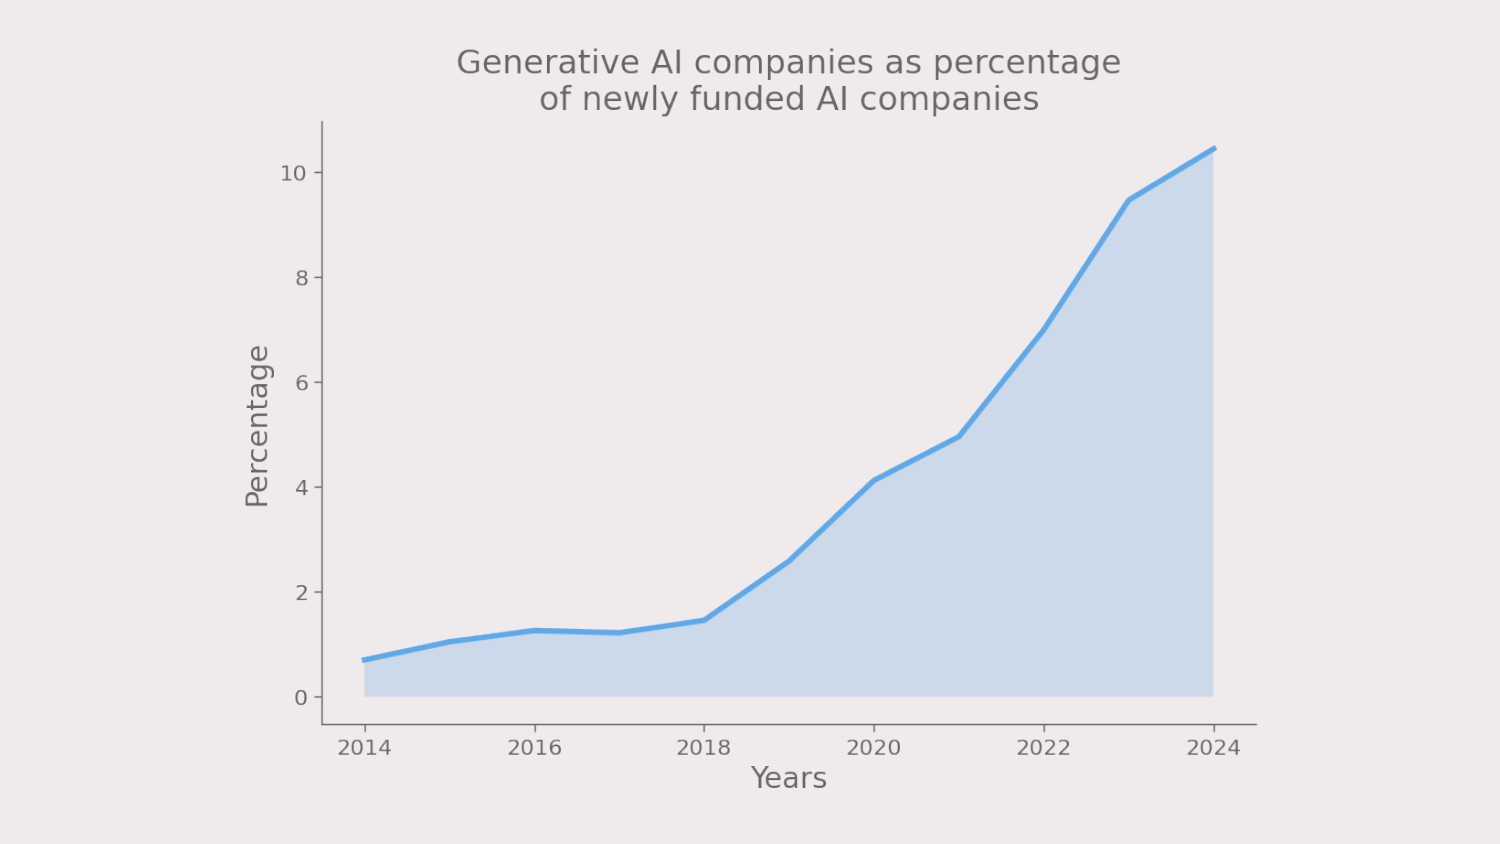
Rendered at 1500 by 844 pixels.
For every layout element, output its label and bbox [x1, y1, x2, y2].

picture [220, 24, 1280, 819]
